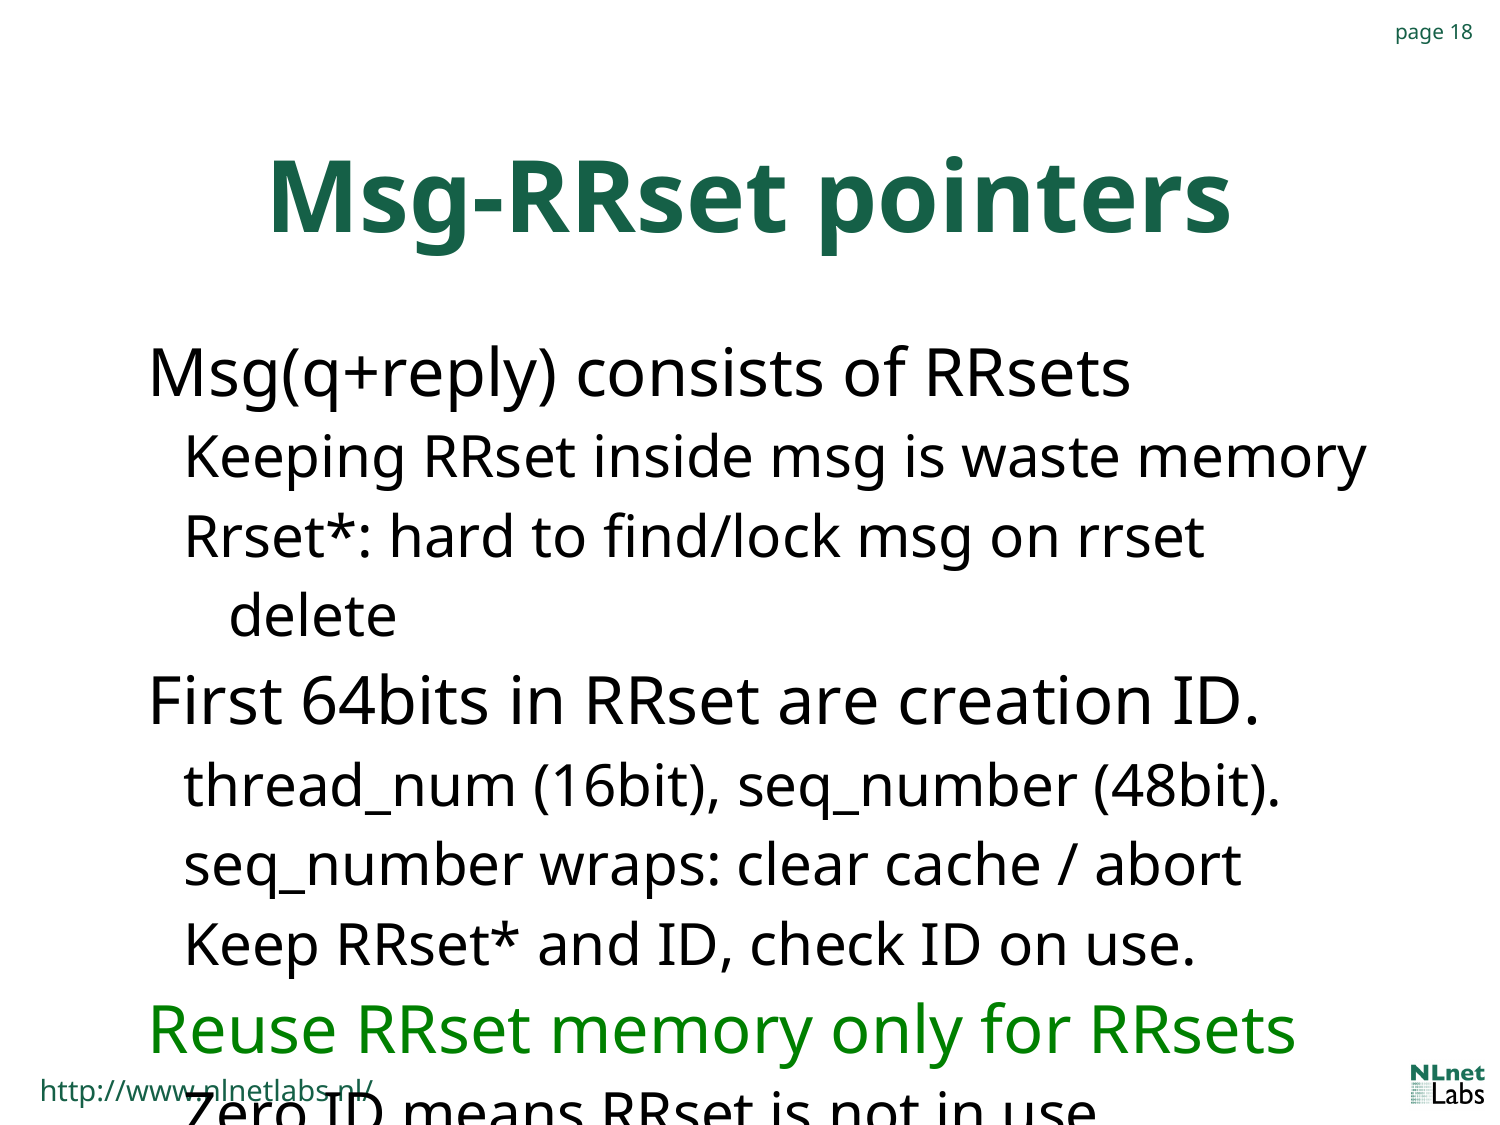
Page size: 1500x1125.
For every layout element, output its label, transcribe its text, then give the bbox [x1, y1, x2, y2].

picture [1409, 1059, 1485, 1111]
list Msg(q+reply) consists of RRsets Keeping RRset inside msg is waste memory Rrset*: hard to find/lock msg on rrset delete First 64bits in RRset are creation ID. thread_num (16bit), seq_number (48bit). seq_number wraps: clear cache / abort Keep RRset* and ID, check ID on use. Reuse RRset memory only for RRsets Zero ID means RRset is not in use. Copy RRset from/to cache gets new ID. [112, 324, 1388, 1025]
title Msg-RRset pointers [112, 66, 1388, 322]
